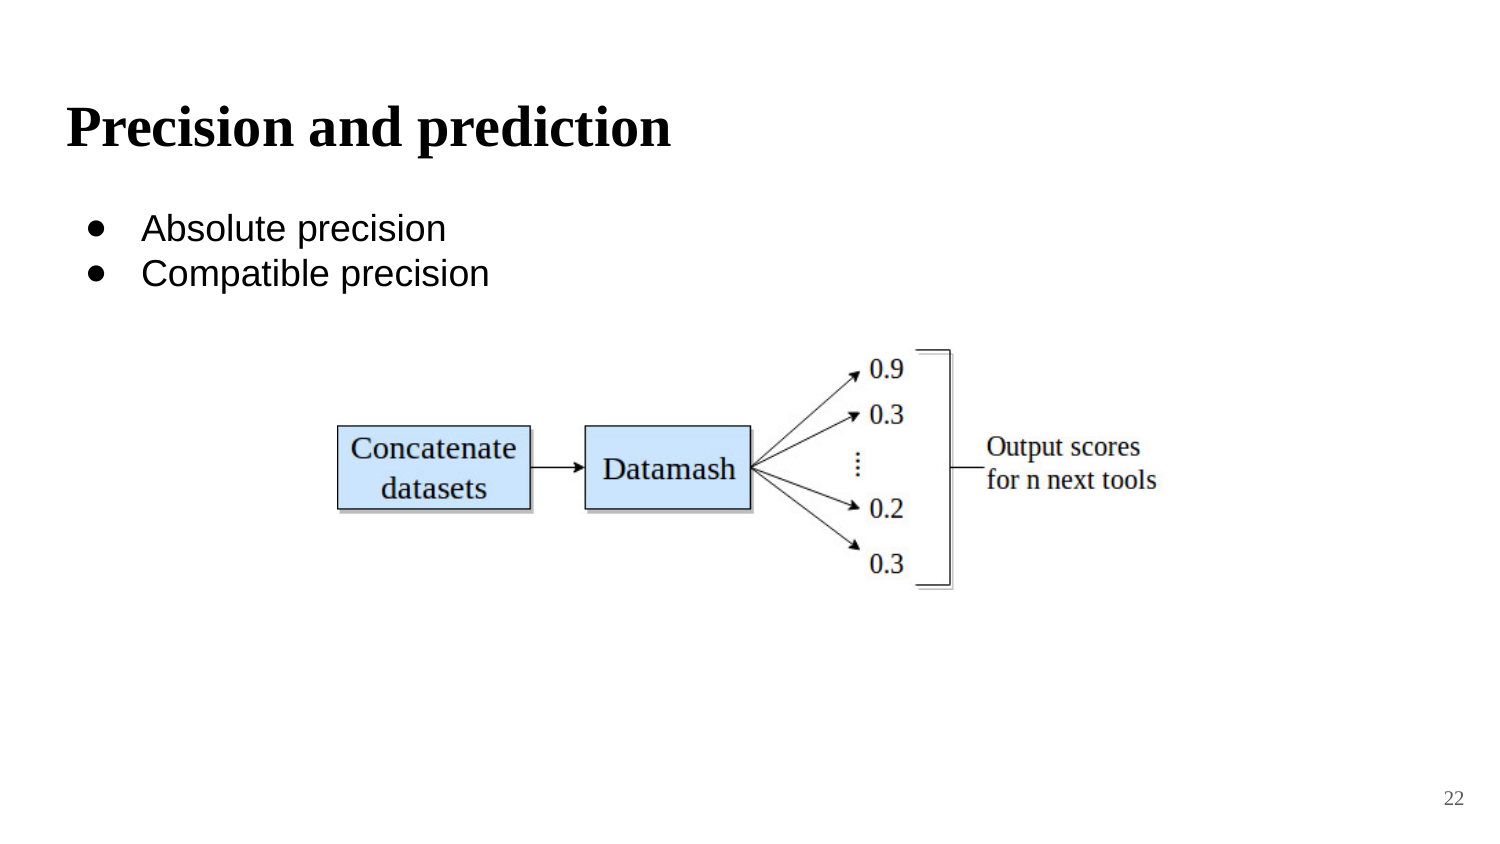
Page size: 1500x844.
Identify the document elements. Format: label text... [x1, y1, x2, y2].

list Absolute precision Compatible precision [51, 189, 1449, 750]
title Precision and prediction [51, 72, 1449, 167]
picture [337, 348, 1178, 590]
slide_number <number> [1389, 764, 1480, 830]
